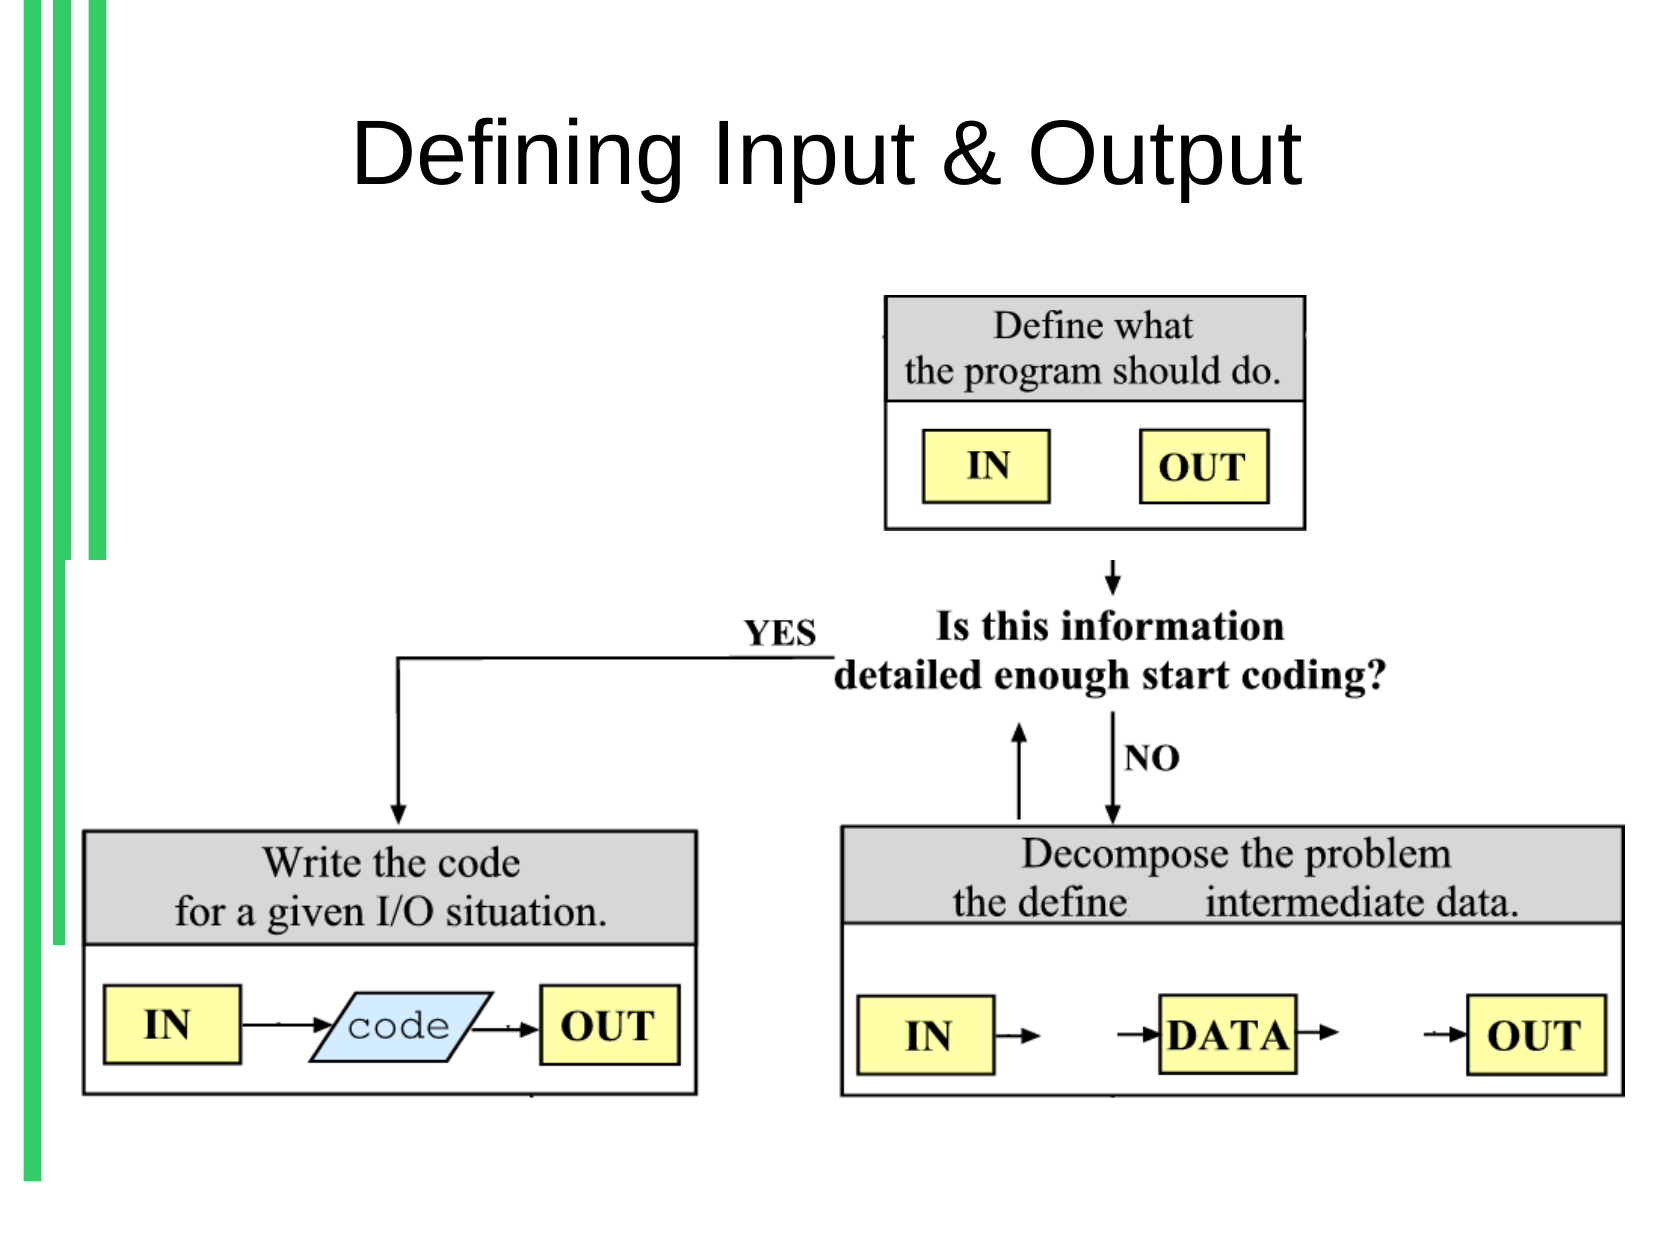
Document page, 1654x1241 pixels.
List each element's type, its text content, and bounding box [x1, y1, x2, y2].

picture [65, 560, 1625, 1116]
title Defining Input & Output [82, 56, 1571, 250]
picture [856, 295, 1329, 531]
